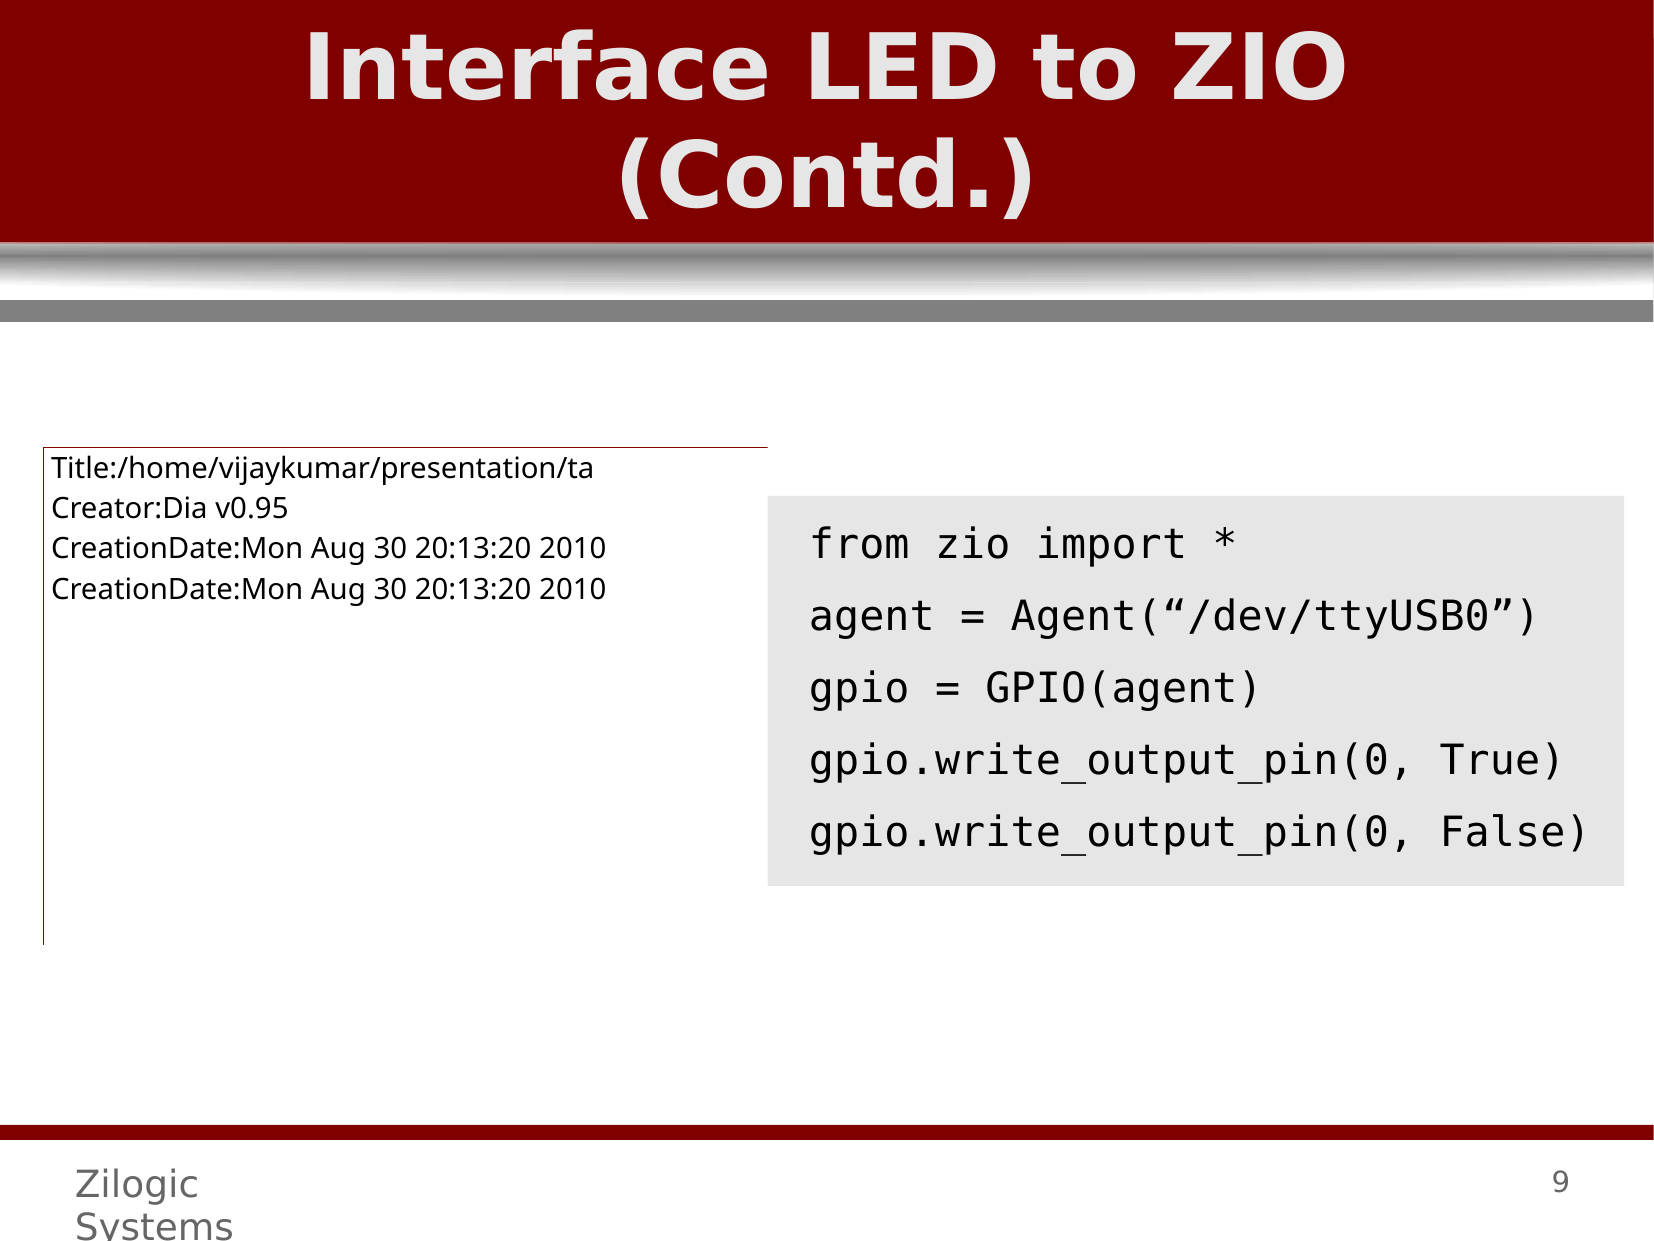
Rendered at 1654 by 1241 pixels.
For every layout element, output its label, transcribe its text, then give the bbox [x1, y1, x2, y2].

picture [41, 445, 768, 945]
list from zio import * agent = Agent(“/dev/ttyUSB0”) gpio = GPIO(agent) gpio.write_output_pin(0, True) gpio.write_output_pin(0, False) [767, 495, 1625, 886]
title Interface LED to ZIO (Contd.) [82, 18, 1571, 226]
